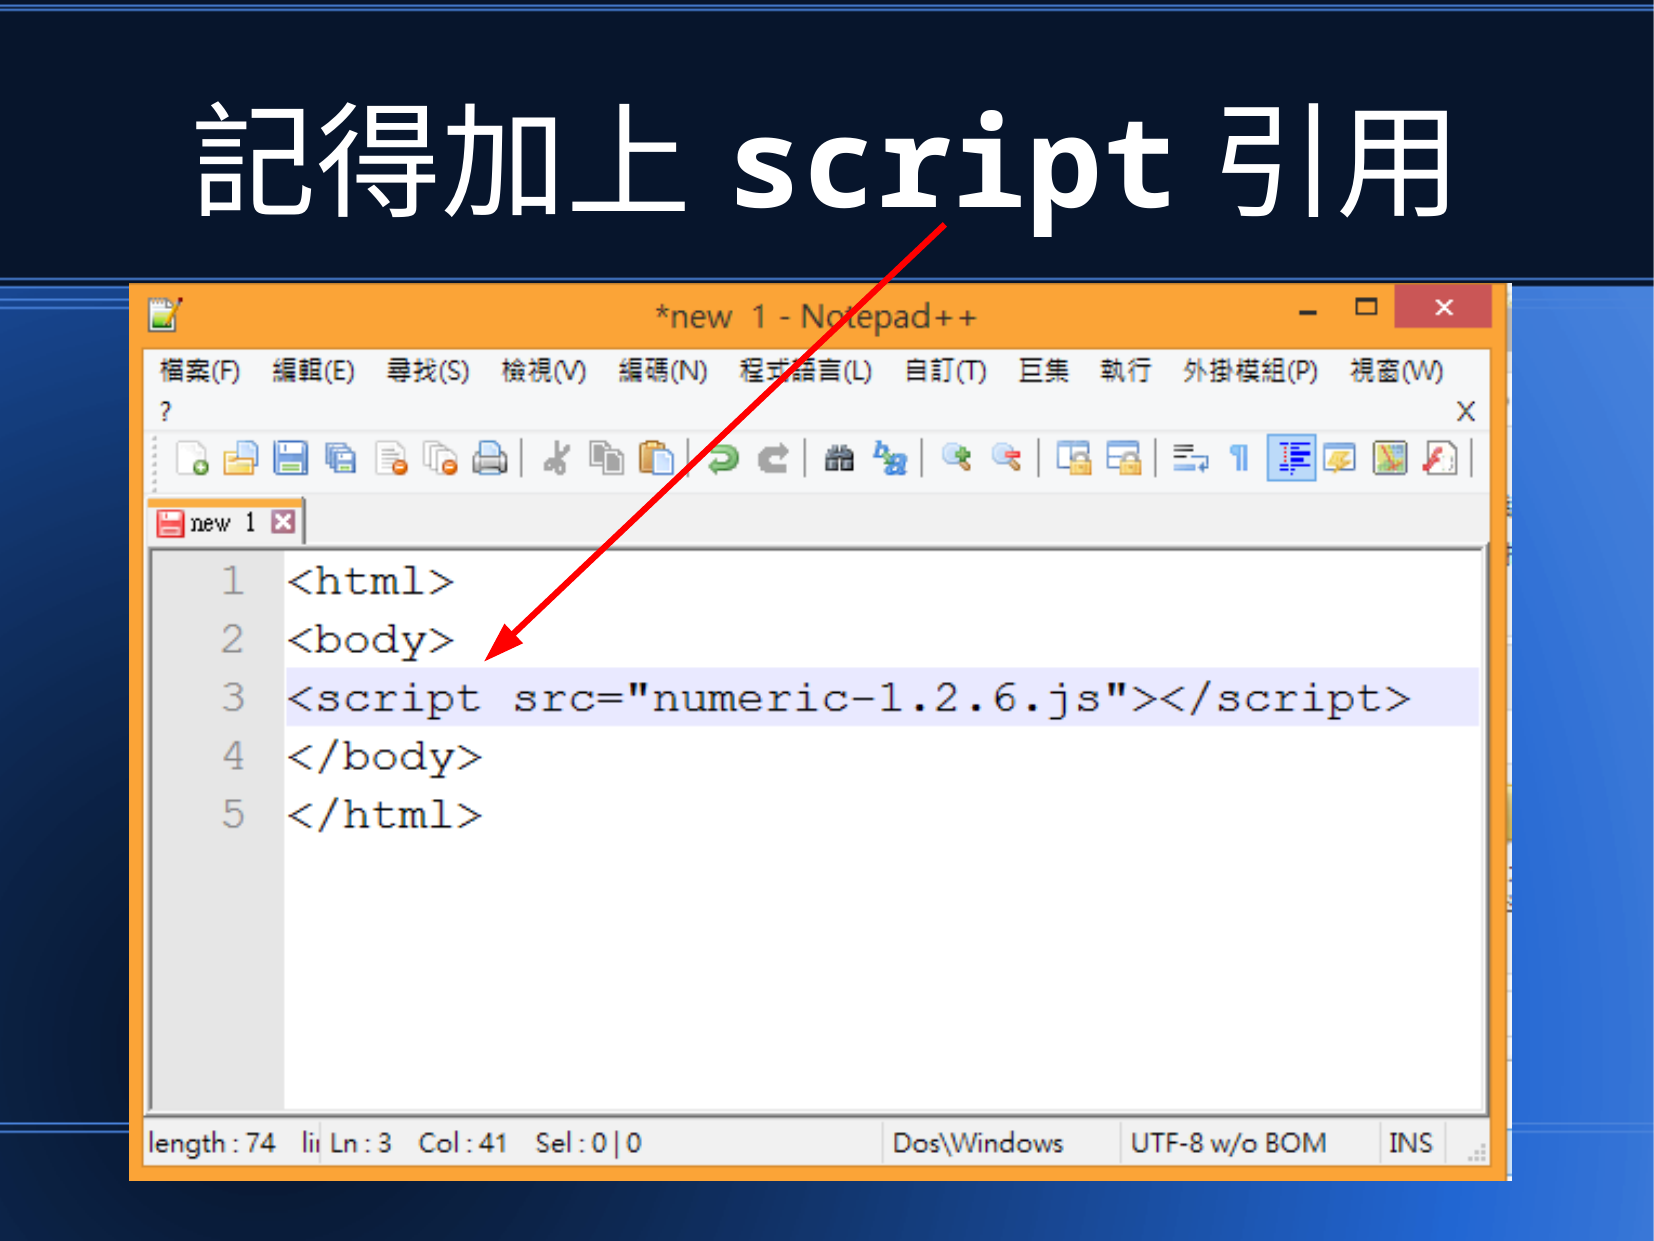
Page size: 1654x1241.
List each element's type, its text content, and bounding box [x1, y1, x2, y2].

title 記得加上script引用 [82, 49, 1571, 257]
picture [0, 0, 1654, 1241]
